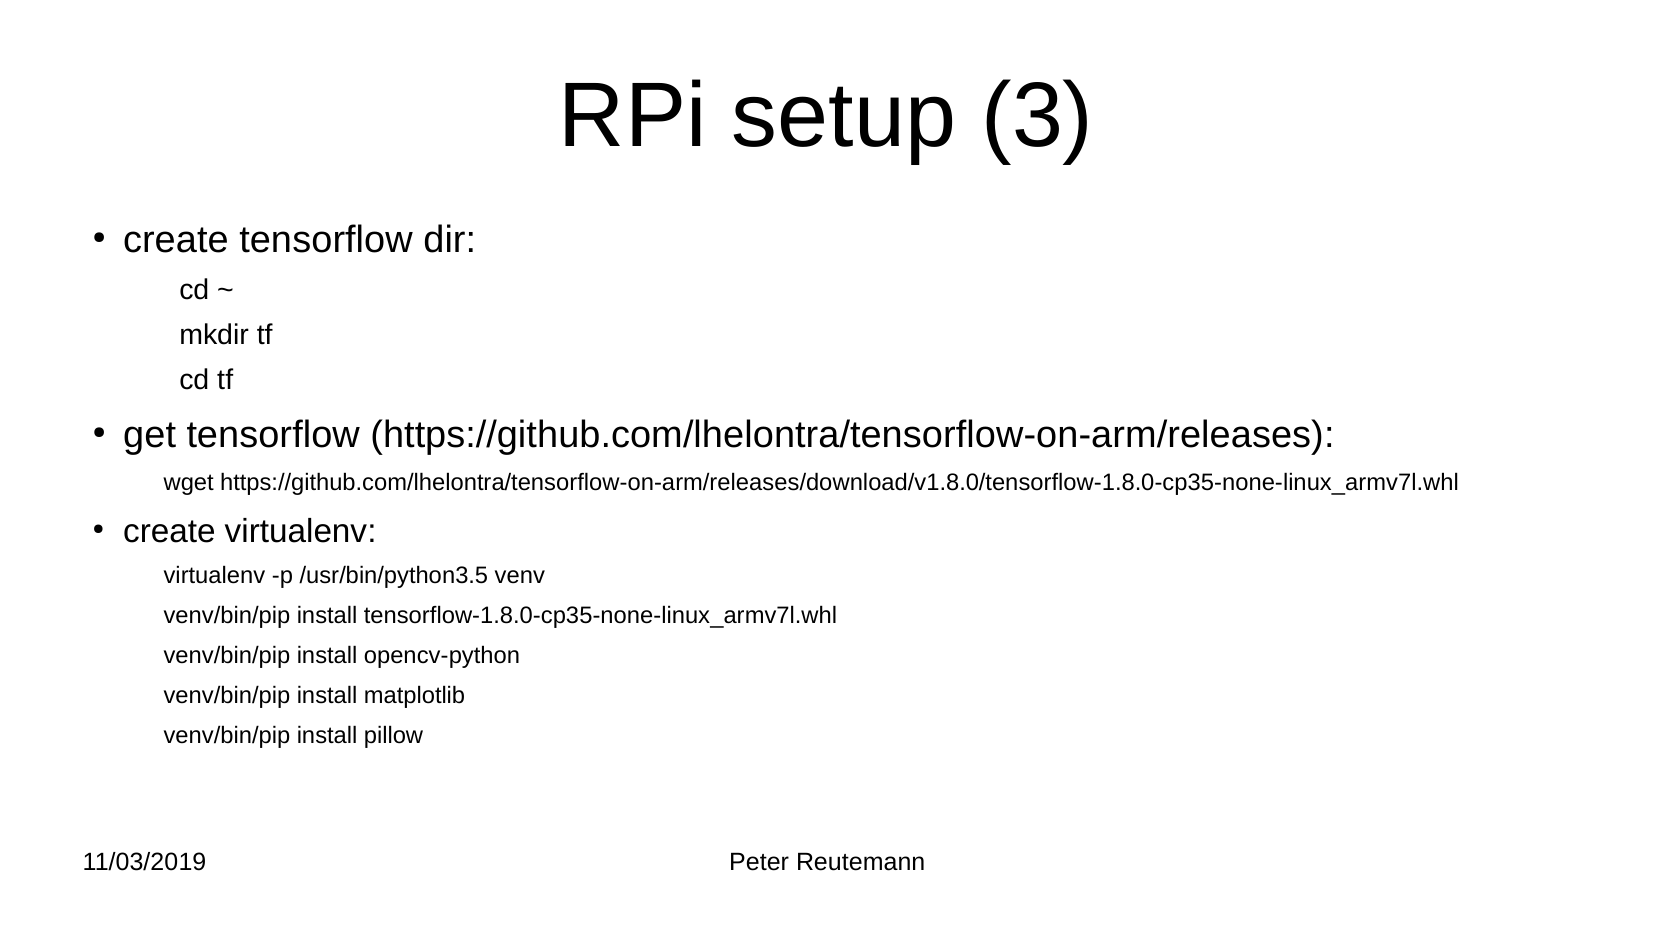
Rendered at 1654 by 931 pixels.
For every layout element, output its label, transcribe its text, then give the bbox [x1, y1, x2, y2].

title RPi setup (3) [82, 37, 1571, 193]
list create tensorflow dir: cd ~ mkdir tf cd tf get tensorflow (https://github.com/lhelontra/tensorflow-on-arm/releases): wget https://github.com/lhelontra/tensorflow-on-arm/releases/download/v1.8.0/tensorflow-1.8.0-cp35-none-linux_armv7l.whl create virtualenv: virtualenv -p /usr/bin/python3.5 venv venv/bin/pip install tensorflow-1.8.0-cp35-none-linux_armv7l.whl venv/bin/pip install opencv-python venv/bin/pip install matplotlib venv/bin/pip install pillow [82, 217, 1571, 758]
